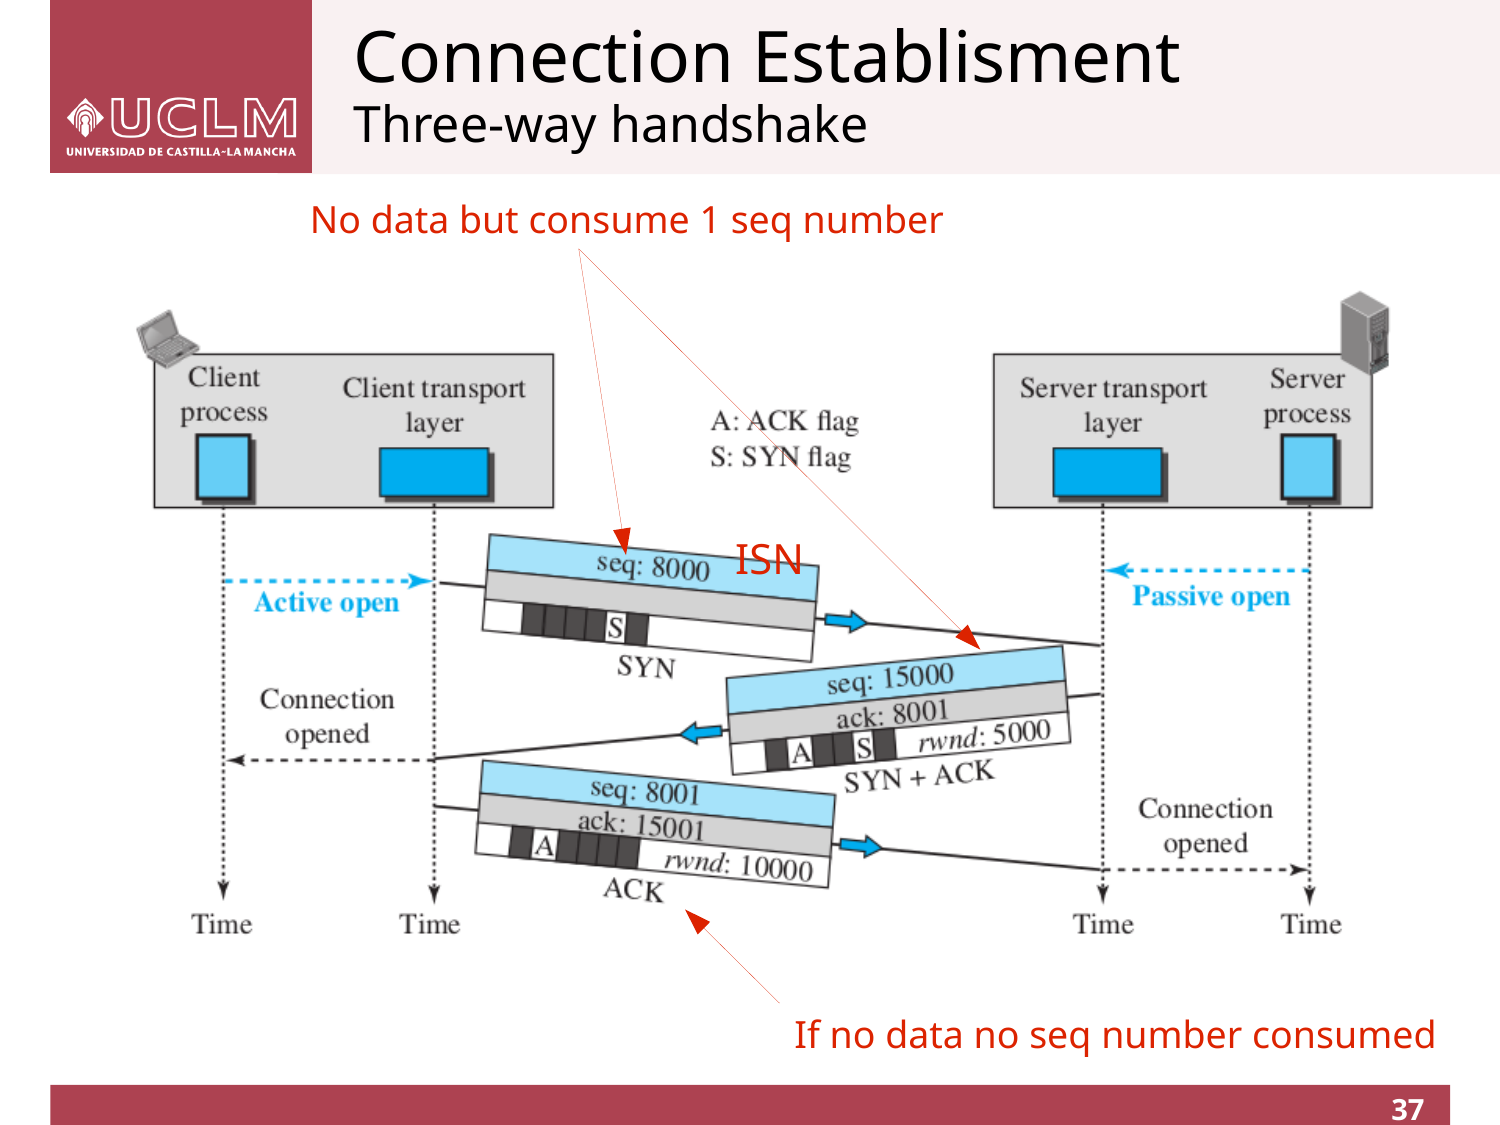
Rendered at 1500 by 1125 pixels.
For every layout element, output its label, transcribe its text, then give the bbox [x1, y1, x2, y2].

title Connection Establisment Three-way handshake [353, 6, 1425, 168]
picture [50, 0, 312, 173]
text_box No data but consume 1 seq number [295, 188, 907, 249]
text_box If no data no seq number consumed [779, 1003, 1394, 1063]
text_box ISN [720, 525, 820, 591]
picture [104, 285, 1403, 951]
